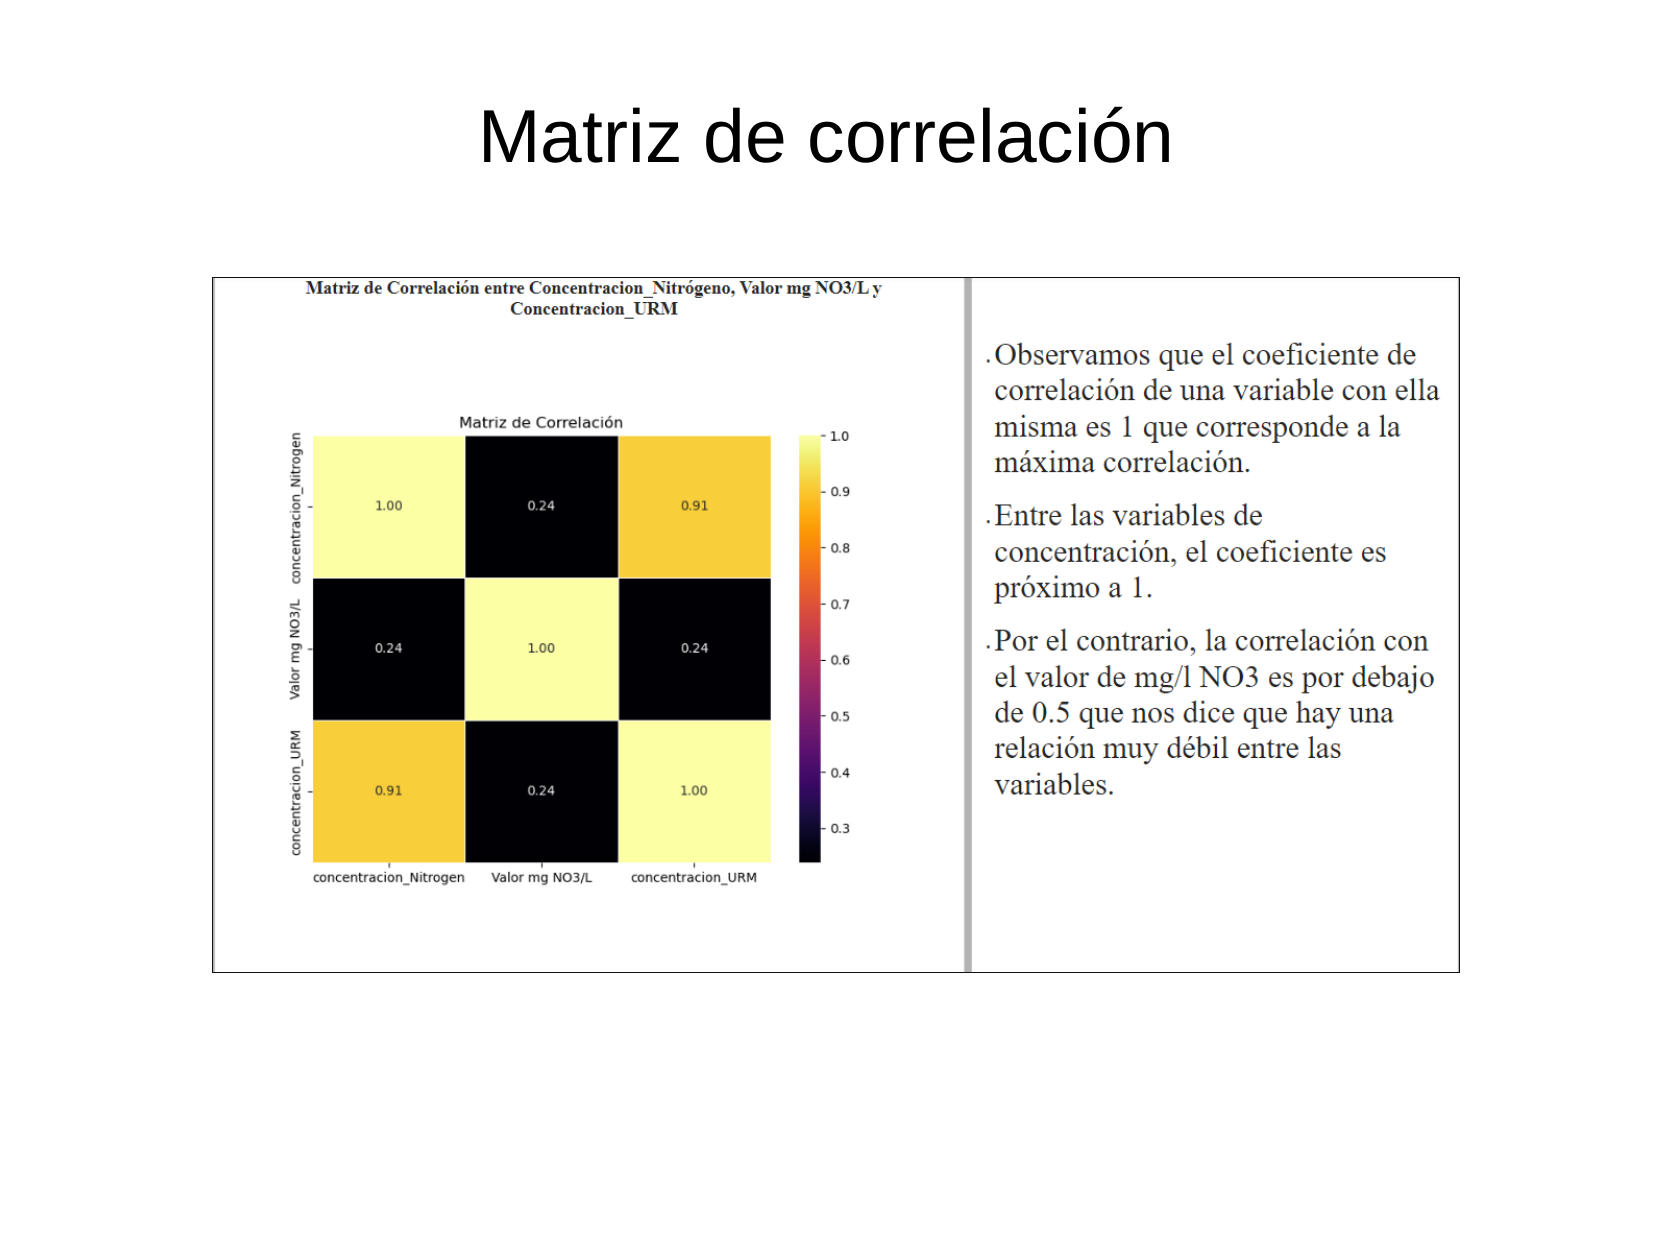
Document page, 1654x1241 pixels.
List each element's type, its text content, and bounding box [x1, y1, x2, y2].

picture [212, 277, 1460, 973]
title Matriz de correlación [82, 49, 1571, 225]
